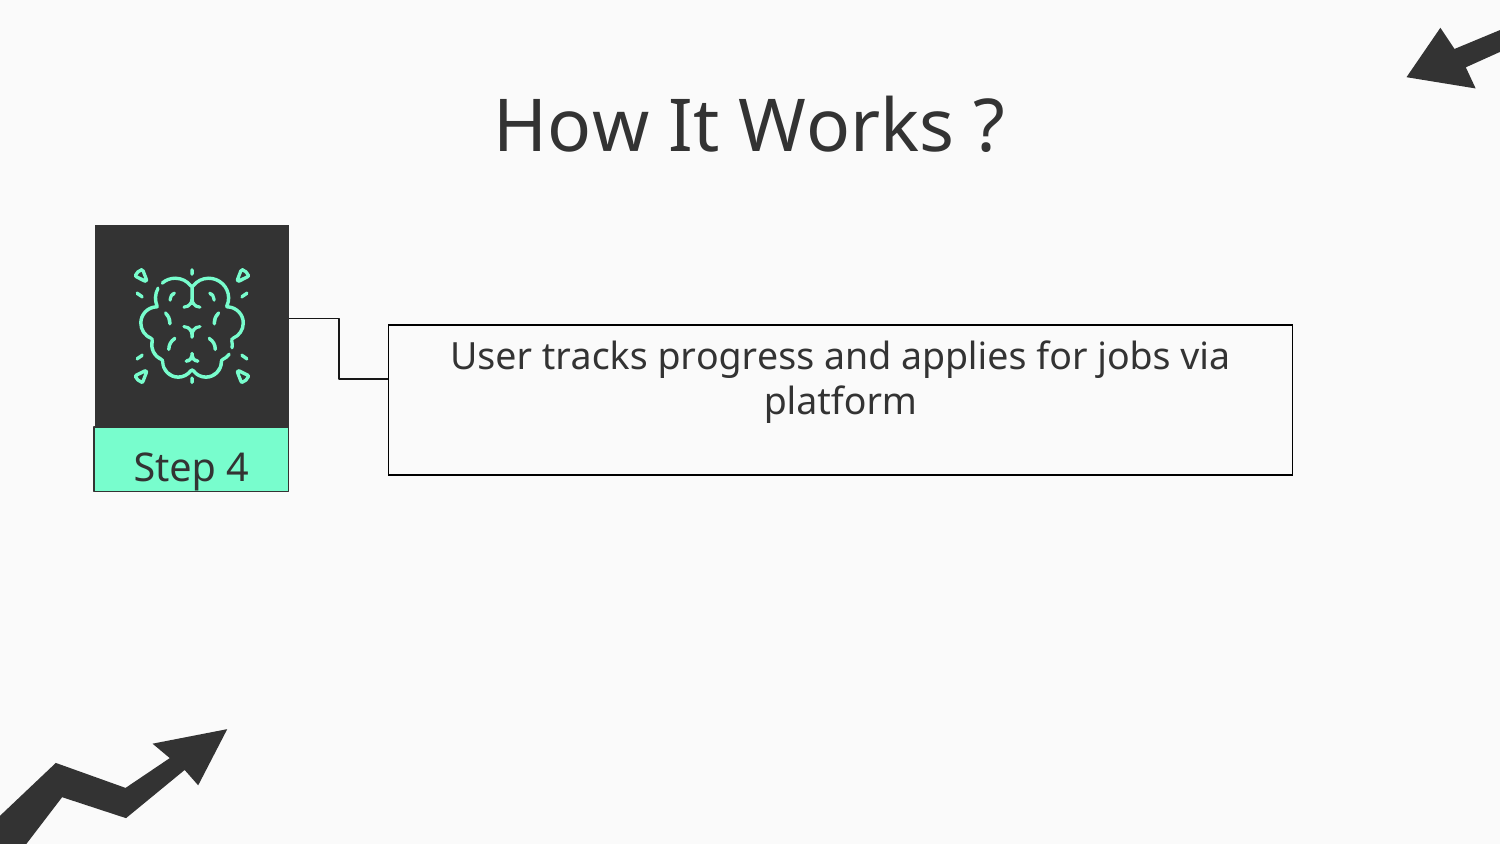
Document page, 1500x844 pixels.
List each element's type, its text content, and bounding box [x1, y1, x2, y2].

text_box Step 4 [93, 426, 289, 492]
text_box User tracks progress and applies for jobs via platform [388, 325, 1293, 432]
text_box [0, 729, 228, 844]
text_box [95, 225, 289, 426]
title How It Works ? [118, 72, 1382, 167]
text_box [1406, 27, 1500, 89]
